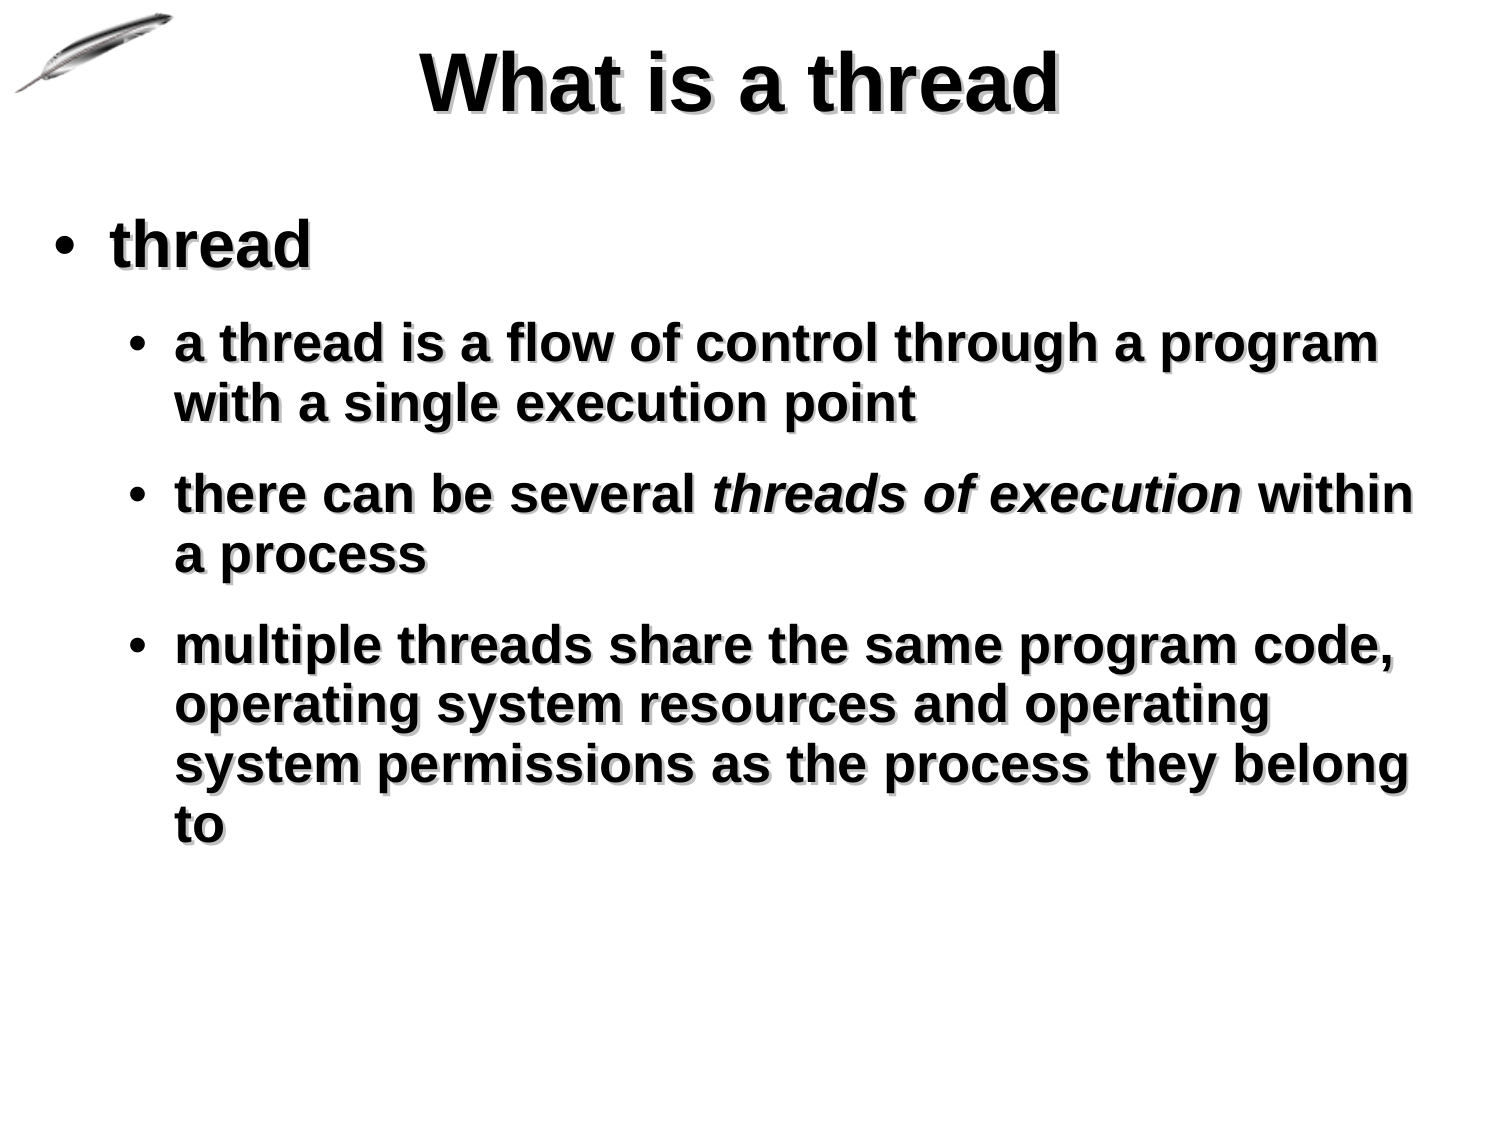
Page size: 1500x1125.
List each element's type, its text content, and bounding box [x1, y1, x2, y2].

list thread a thread is a flow of control through a program with a single execution point there can be several threads of execution within a process multiple threads share the same program code, operating system resources and operating system permissions as the process they belong to [53, 207, 1447, 1084]
title What is a thread [419, 0, 1459, 176]
picture [11, 11, 179, 95]
